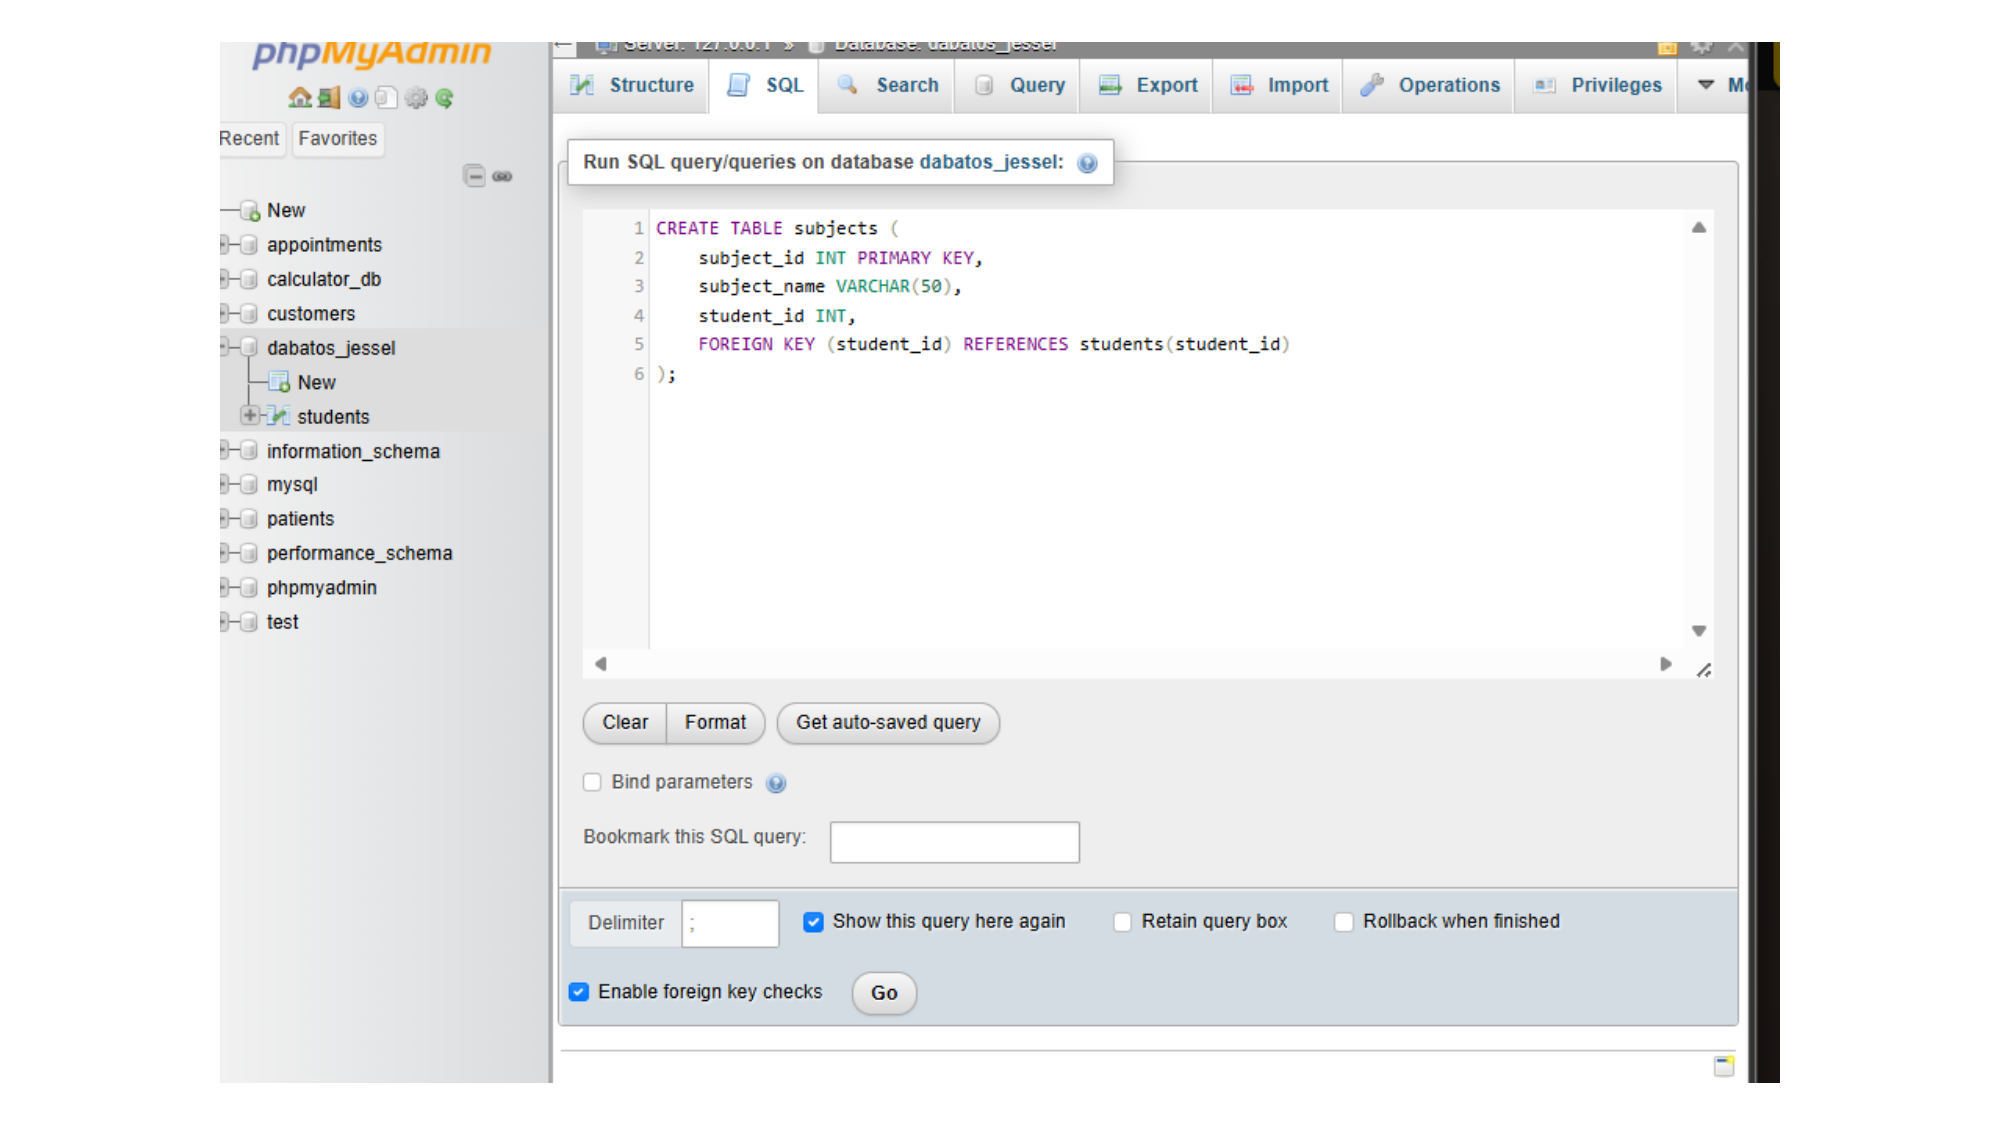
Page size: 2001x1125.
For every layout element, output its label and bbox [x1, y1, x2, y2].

picture [220, 42, 1780, 1083]
